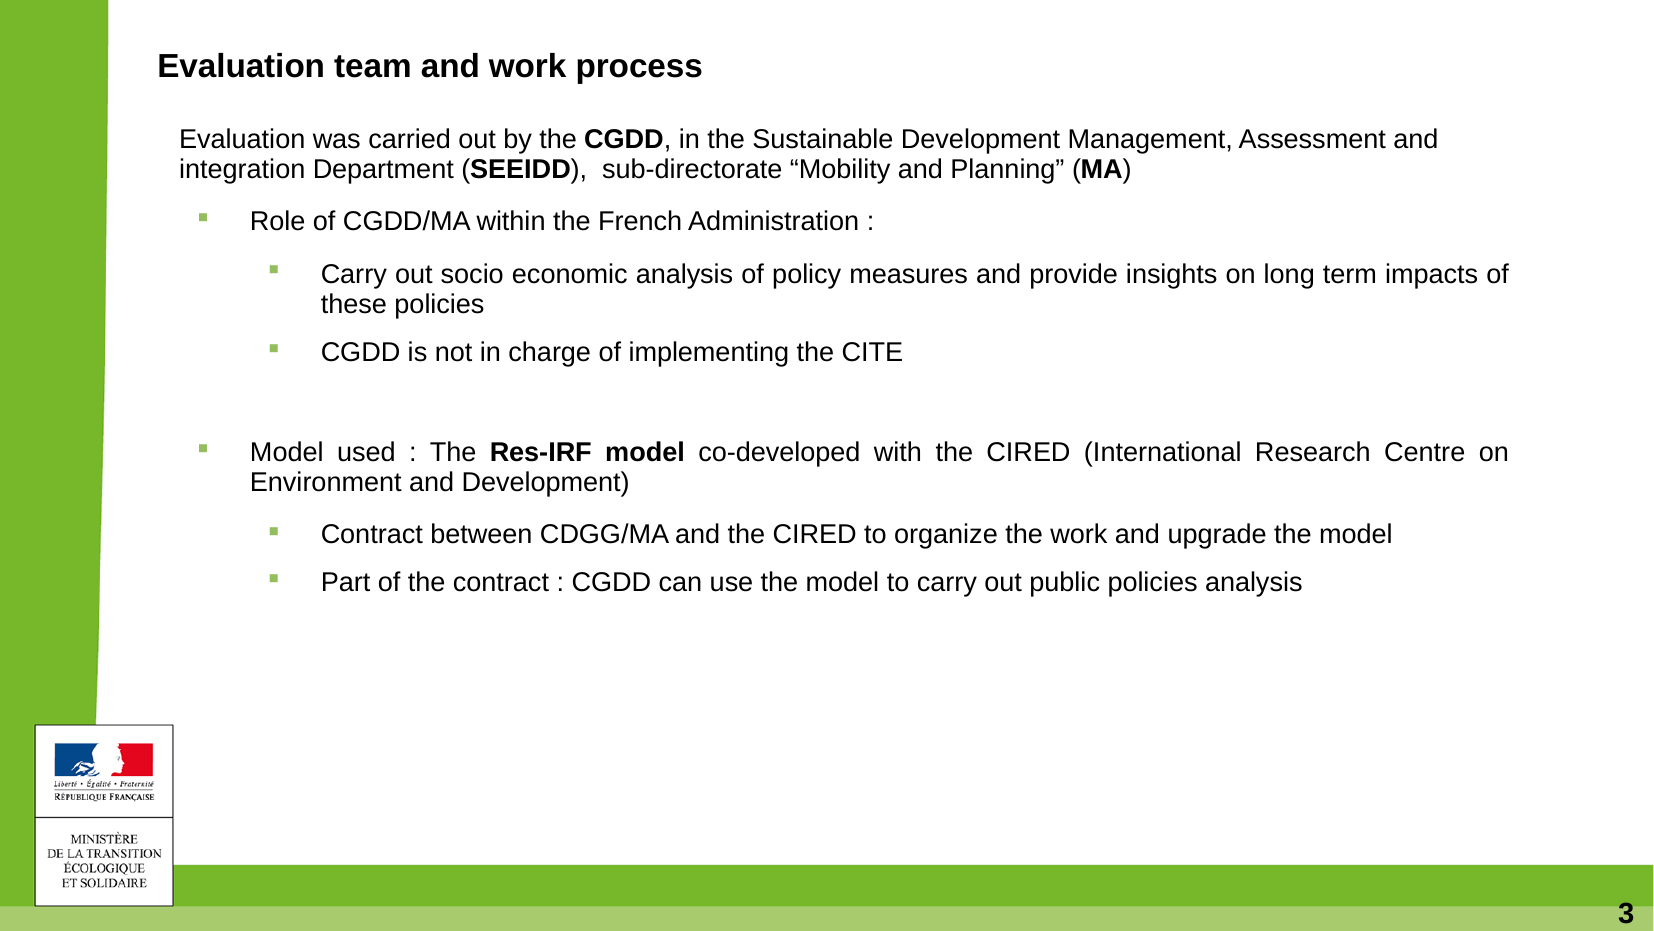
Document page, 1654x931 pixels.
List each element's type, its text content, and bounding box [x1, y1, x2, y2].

list Evaluation was carried out by the CGDD, in the Sustainable Development Management, Assessment and integration Department (SEEIDD), sub-directorate “Mobility and Planning” (MA) Role of CGDD/MA within the French Administration : Carry out socio economic analysis of policy measures and provide insights on long term impacts of these policies CGDD is not in charge of implementing the CITE Model used : The Res-IRF model co-developed with the CIRED (International Research Centre on Environment and Development) Contract between CDGG/MA and the CIRED to organize the work and upgrade the model Part of the contract : CGDD can use the model to carry out public policies analysis [179, 123, 1509, 758]
title Evaluation team and work process [144, 22, 1449, 101]
picture [0, 0, 1654, 931]
